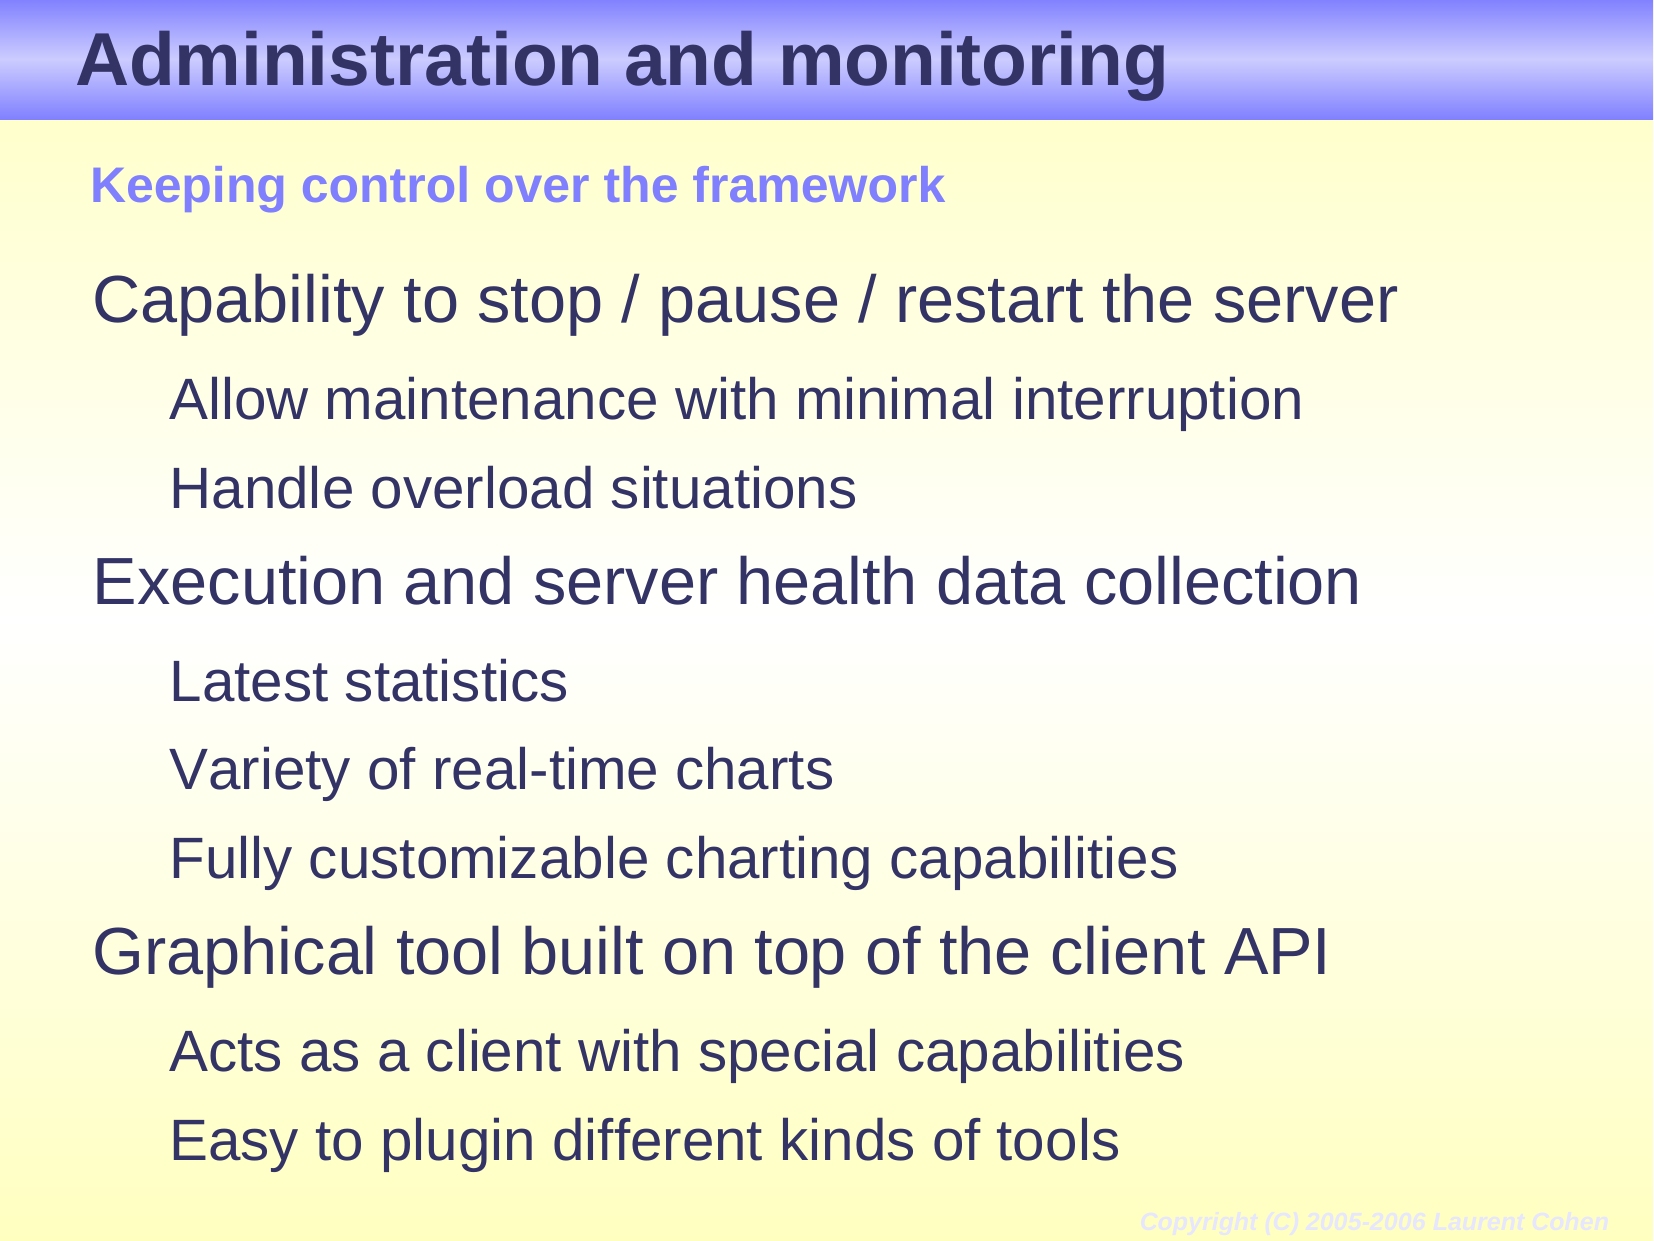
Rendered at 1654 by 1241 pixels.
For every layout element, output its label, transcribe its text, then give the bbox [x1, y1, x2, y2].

title Administration and monitoring [0, 0, 1653, 120]
text_box Keeping control over the framework [75, 149, 1576, 225]
list Capability to stop / pause / restart the server Allow maintenance with minimal interruption Handle overload situations Execution and server health data collection Latest statistics Variety of real-time charts Fully customizable charting capabilities Graphical tool built on top of the client API Acts as a client with special capabilities Easy to plugin different kinds of tools [75, 262, 1563, 1171]
